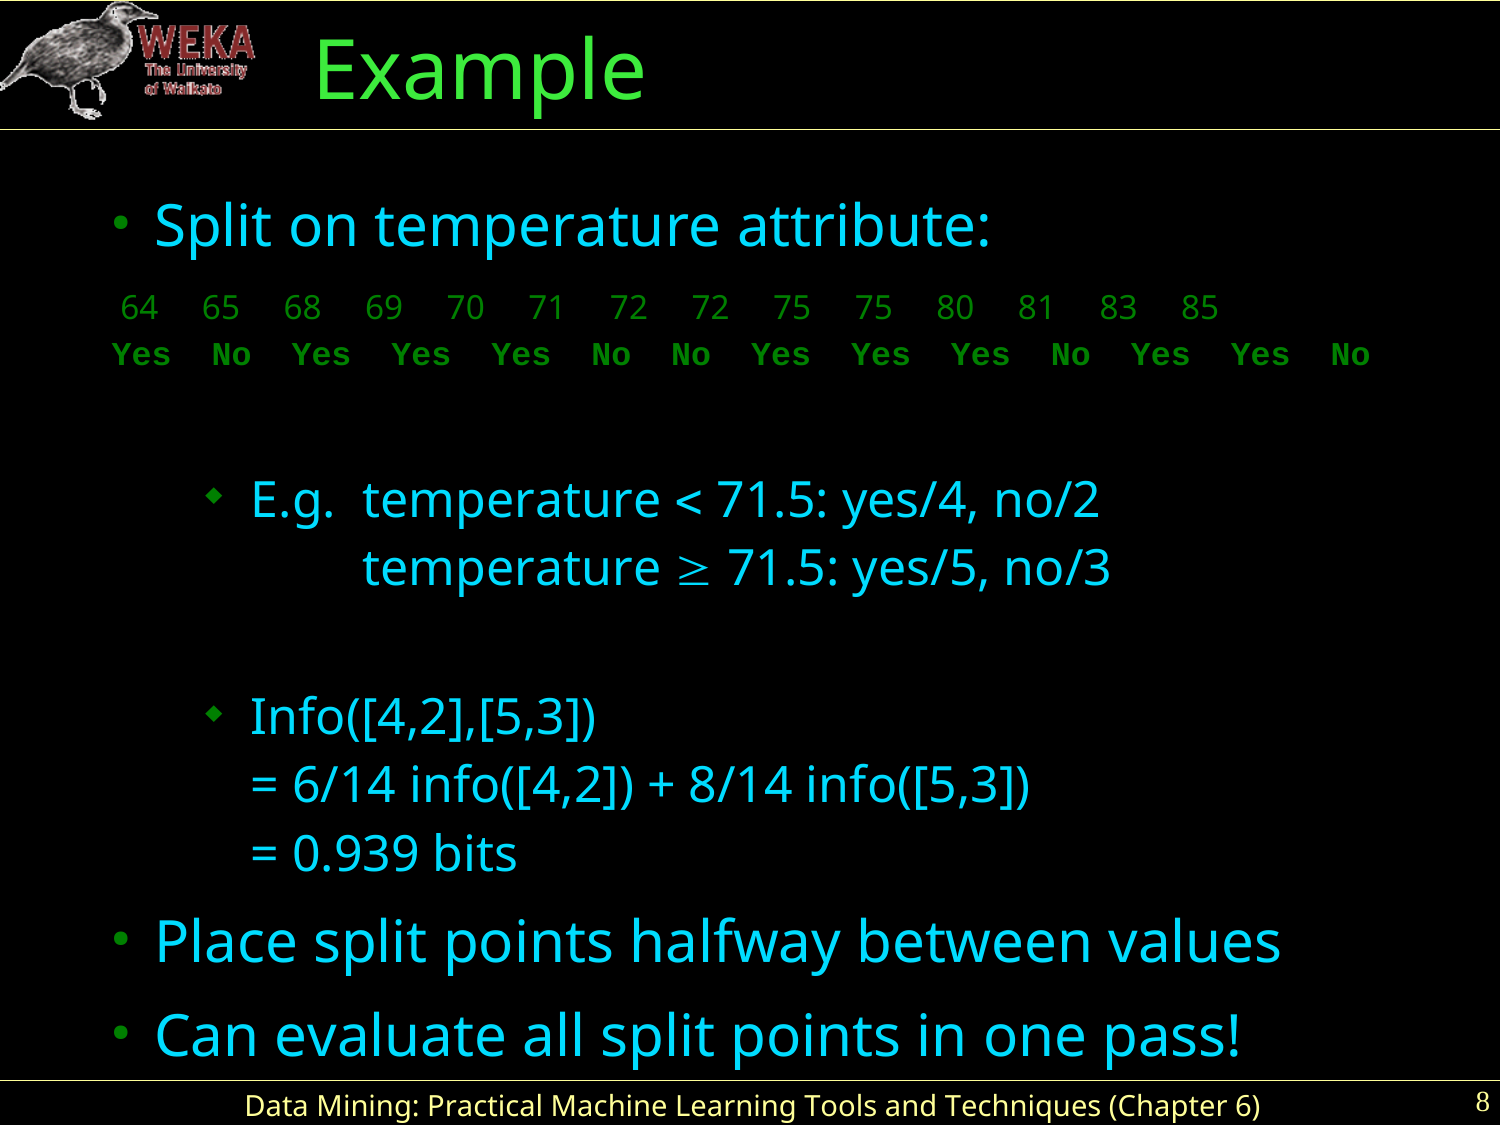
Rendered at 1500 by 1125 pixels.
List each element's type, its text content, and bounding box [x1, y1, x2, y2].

title Example [297, 0, 1500, 148]
text_box 64 65 68 69 70 71 72 72 75 75 80 81 83 85 Yes No Yes Yes Yes No No Yes Yes Yes No Yes Yes No [96, 276, 1447, 380]
picture [0, 1, 266, 129]
list Split on temperature attribute: E.g. temperature  71.5: yes/4, no/2 temperature  71.5: yes/5, no/3 Info([4,2],[5,3]) = 6/14 info([4,2]) + 8/14 info([5,3]) = 0.939 bits Place split points halfway between values Can evaluate all split points in one pass! [96, 177, 1335, 276]
list Split on temperature attribute: E.g. temperature  71.5: yes/4, no/2 temperature  71.5: yes/5, no/3 Info([4,2],[5,3]) = 6/14 info([4,2]) + 8/14 info([5,3]) = 0.939 bits Place split points halfway between values Can evaluate all split points in one pass! [96, 380, 1335, 998]
